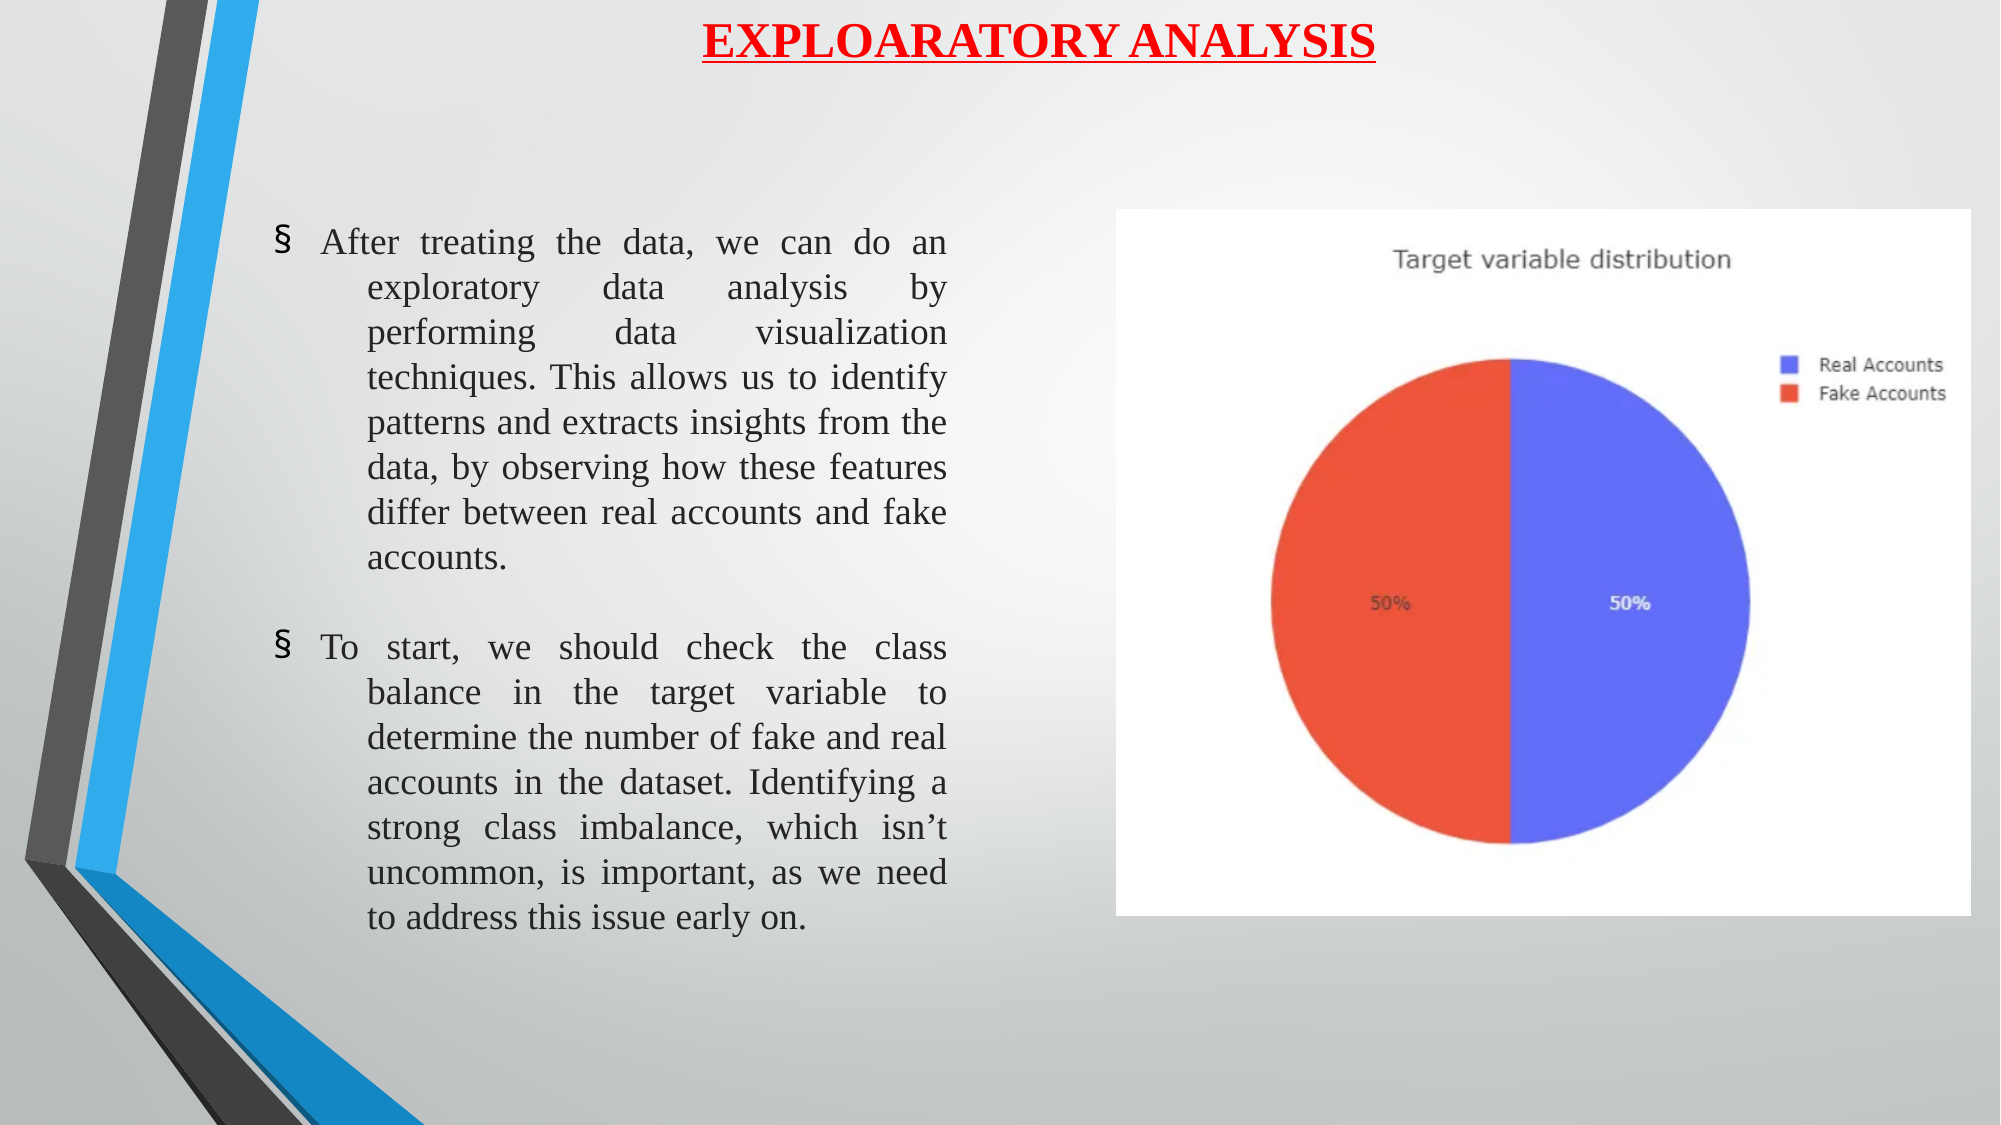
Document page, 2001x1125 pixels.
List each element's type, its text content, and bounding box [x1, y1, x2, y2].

text_box After treating the data, we can do an exploratory data analysis by performing data visualization techniques. This allows us to identify patterns and extracts insights from the data, by observing how these features differ between real accounts and fake accounts. To start, we should check the class balance in the target variable to determine the number of fake and real accounts in the dataset. Identifying a strong class imbalance, which isn’t uncommon, is important, as we need to address this issue early on. [258, 209, 964, 997]
picture [1116, 209, 1971, 916]
text_box EXPLOARATORY ANALYSIS [648, 0, 1444, 76]
